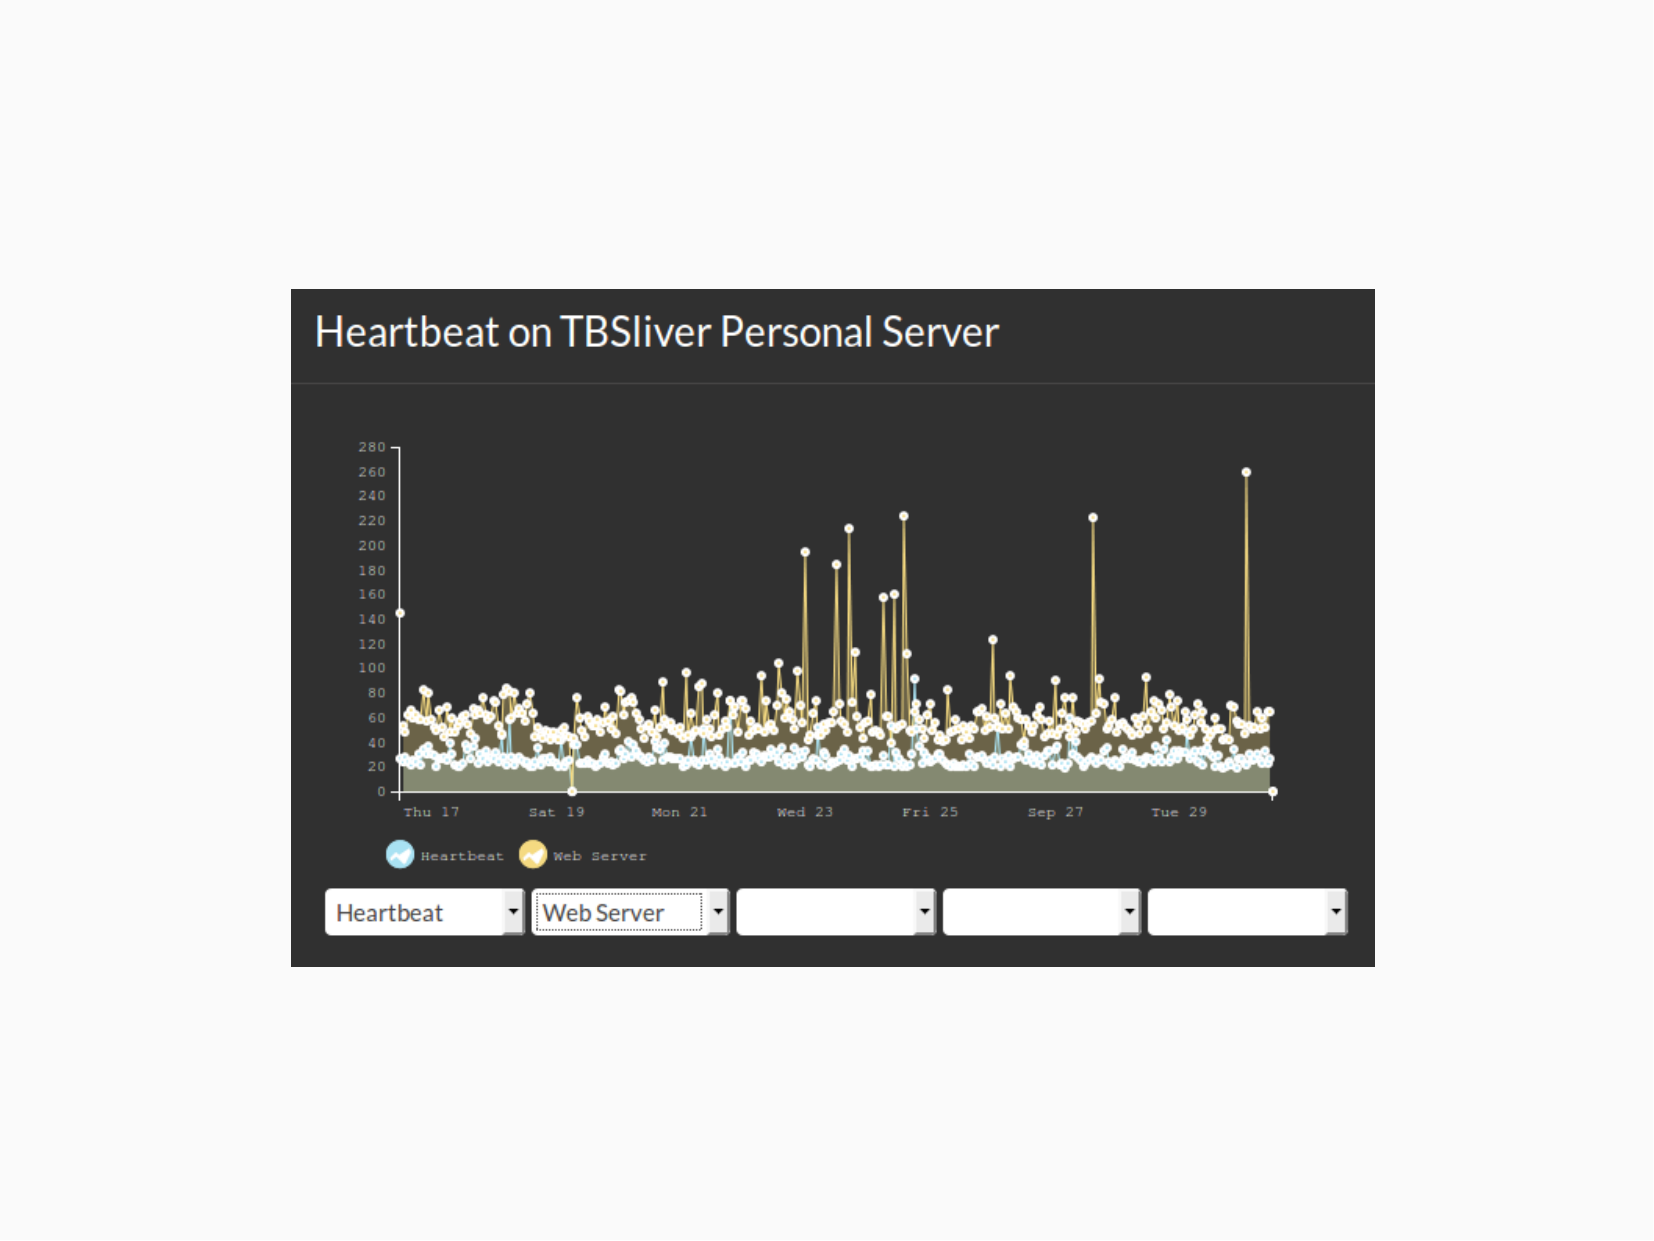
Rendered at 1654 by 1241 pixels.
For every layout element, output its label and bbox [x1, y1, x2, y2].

picture [291, 289, 1375, 967]
